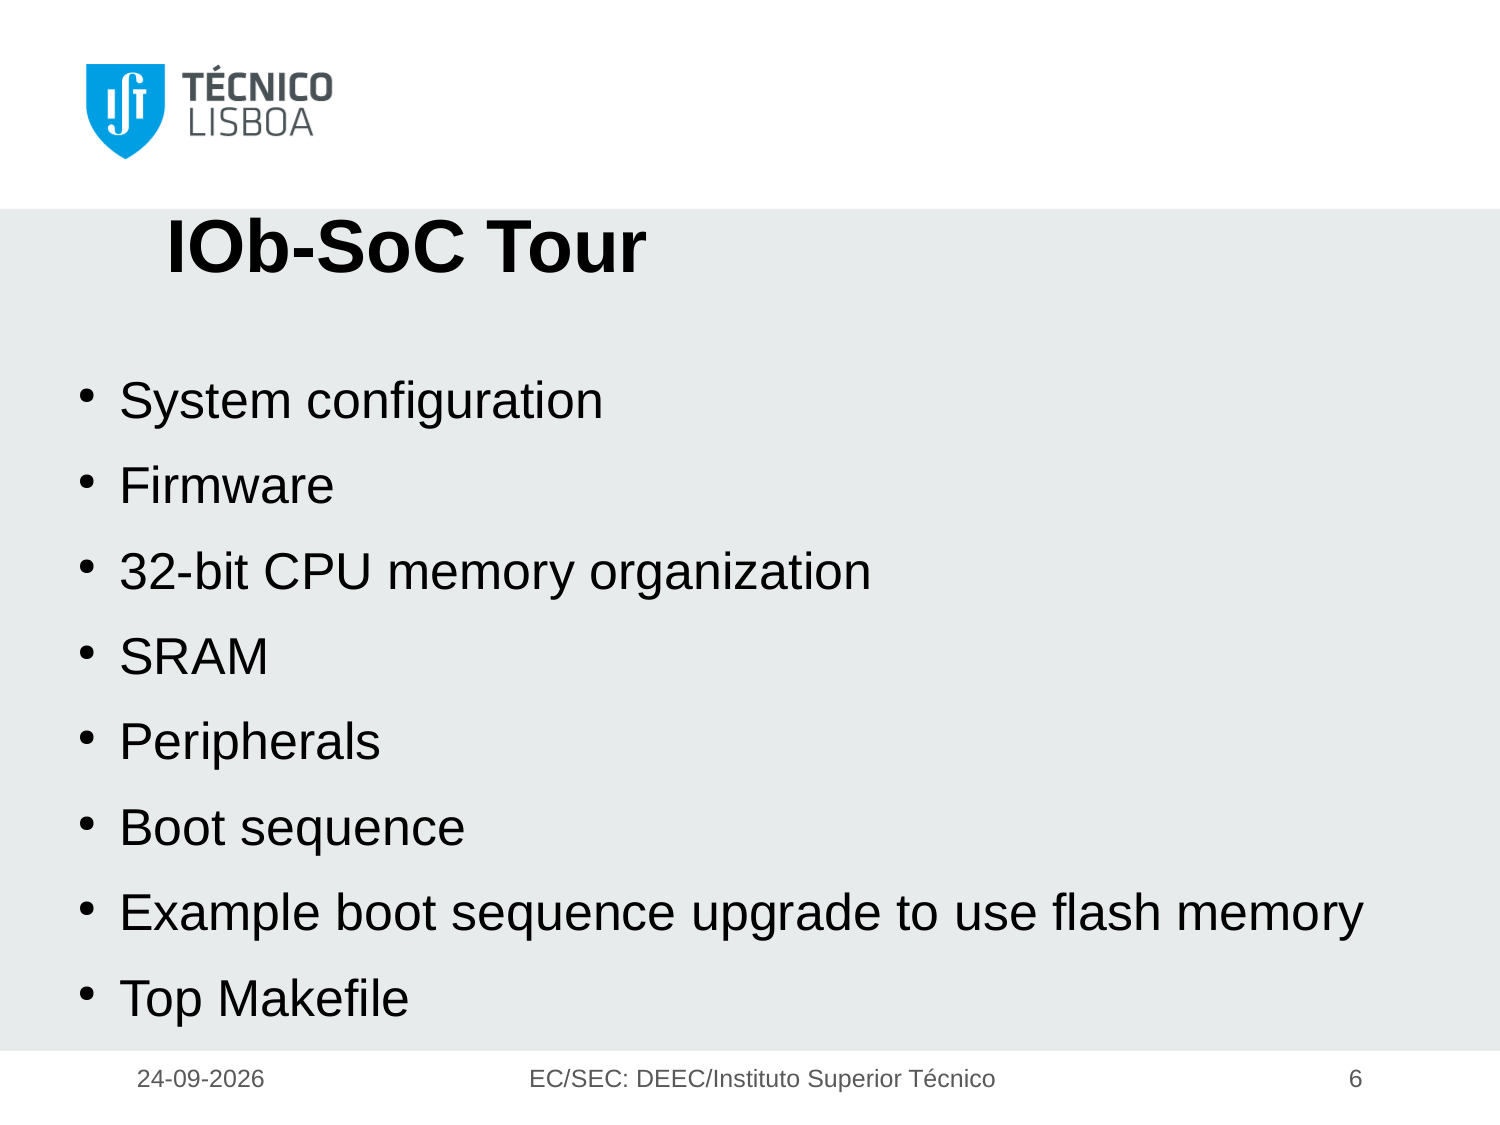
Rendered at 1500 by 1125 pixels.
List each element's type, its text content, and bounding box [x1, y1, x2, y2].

picture [0, 0, 1500, 1125]
slide_number <number> [1077, 1052, 1378, 1103]
footer EC/SEC: DEEC/Instituto Superior Técnico [512, 1052, 1021, 1103]
list System configuration Firmware 32-bit CPU memory organization SRAM Peripherals Boot sequence Example boot sequence upgrade to use flash memory Top Makefile [63, 366, 1477, 1028]
slide_number 29-09-2020 [121, 1052, 425, 1103]
title IOb-SoC Tour [151, 171, 1408, 314]
